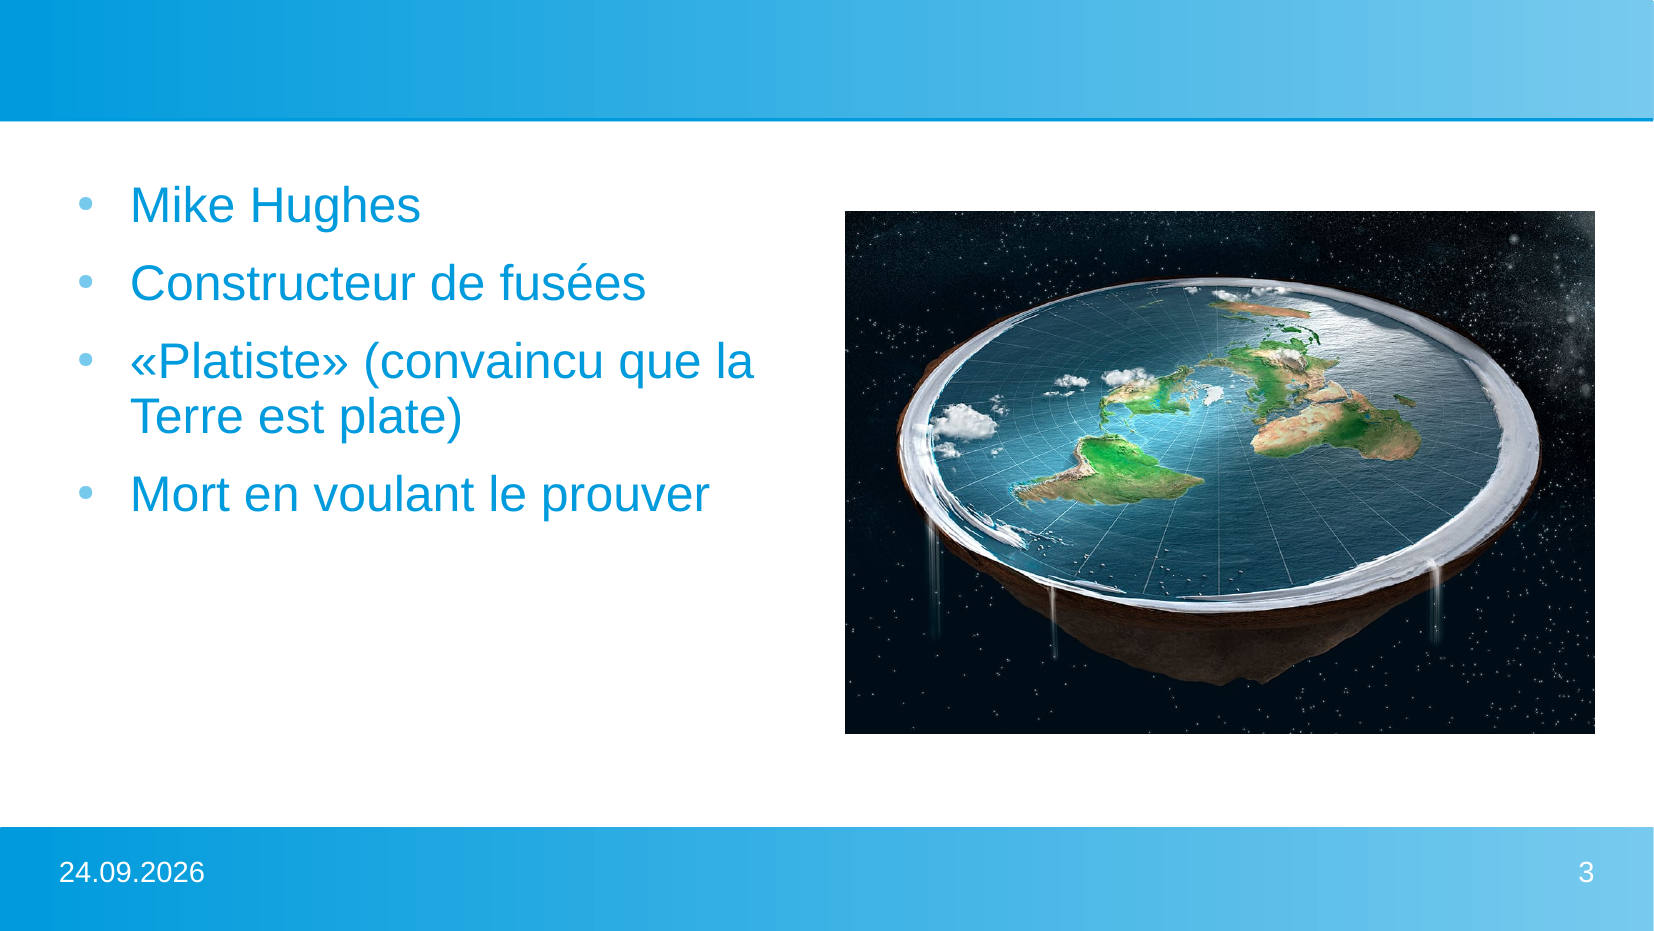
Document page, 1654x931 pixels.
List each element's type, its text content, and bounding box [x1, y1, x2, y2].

list Mike Hughes Constructeur de fusées «Platiste» (convaincu que la Terre est plate) Mort en voulant le prouver [59, 177, 809, 768]
picture [845, 211, 1595, 734]
